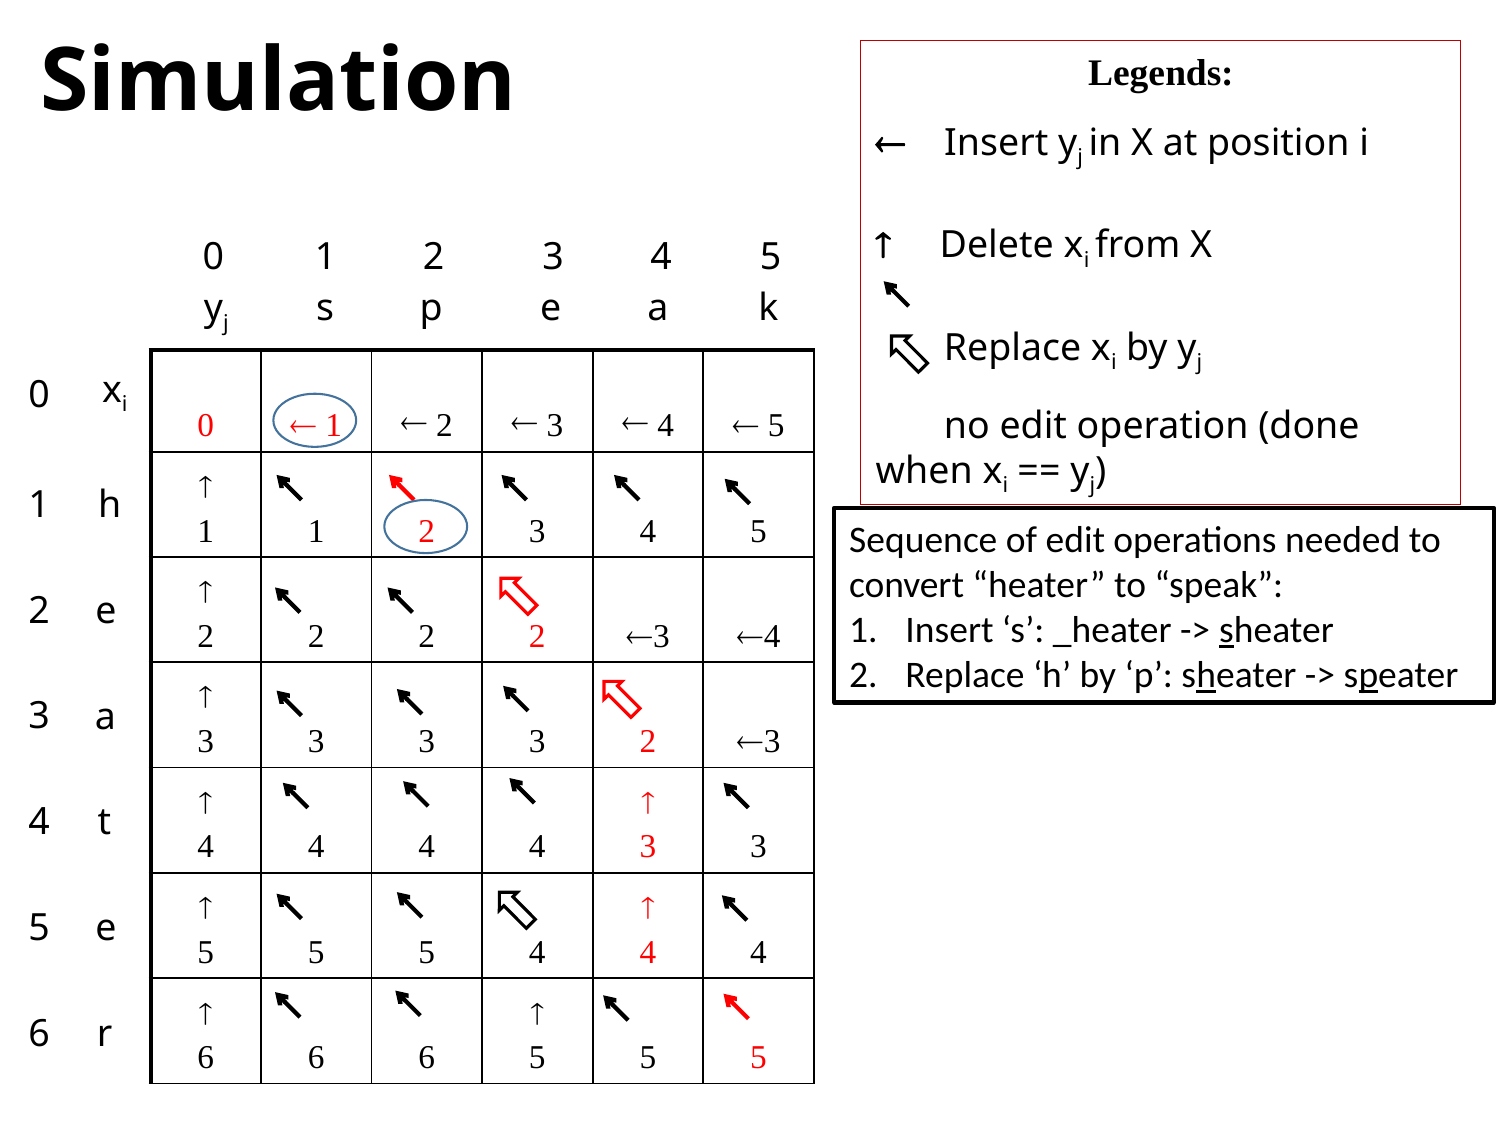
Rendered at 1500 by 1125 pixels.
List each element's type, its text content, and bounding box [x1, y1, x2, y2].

text_box e [525, 275, 576, 336]
text_box t [83, 790, 127, 850]
text_box p [404, 275, 458, 336]
table_cell  4 [153, 768, 260, 872]
table_cell 5 [704, 979, 813, 1083]
table_cell 3 [704, 768, 813, 872]
table_cell 4 [594, 453, 702, 556]
table_cell 3 [594, 558, 702, 661]
table_cell  5 [153, 874, 260, 977]
text_box 1 [299, 224, 351, 285]
table_cell 5 [594, 979, 702, 1083]
text_box 3 [527, 224, 579, 285]
text_box e [80, 895, 132, 956]
table_cell 2 [483, 558, 592, 661]
text_box 6 [13, 1001, 65, 1062]
text_box 3 [13, 683, 65, 744]
text_box r [82, 1001, 128, 1062]
text_box h [83, 472, 137, 533]
table_cell  2 [153, 558, 260, 661]
table_cell 5 [372, 874, 481, 977]
table_cell 2 [262, 558, 371, 661]
table_cell 4 [483, 874, 592, 977]
text_box 2 [13, 578, 65, 639]
text_box 1 [13, 472, 65, 533]
table_cell  4 [594, 874, 702, 977]
text_box e [80, 578, 132, 639]
table_cell 6 [372, 979, 481, 1083]
table_cell 4 [372, 768, 481, 872]
table_cell  3 [594, 768, 702, 872]
text_box Sequence of edit operations needed to convert “heater” to “speak”: Insert ‘s’: _heater -> sheater Replace ‘h’ by ‘p’: sheater -> speater [834, 507, 1494, 703]
table_header 2 [372, 352, 481, 451]
table_cell 2 [372, 453, 481, 556]
title Simulation [25, 26, 1469, 138]
table_cell 3 [483, 663, 592, 767]
table_cell 2 [372, 558, 481, 661]
table_cell 4 [483, 768, 592, 872]
table_header 3 [483, 352, 592, 451]
text_box s [301, 275, 349, 336]
table_cell 2 [594, 663, 702, 767]
text_box a [80, 684, 131, 745]
table_cell  5 [483, 979, 592, 1083]
table_header 4 [594, 352, 702, 451]
text_box Legends:  Insert yj in X at position i  Delete xi from X Replace xi by yj no edit operation (done when xi == yj) [860, 40, 1461, 505]
text_box a [632, 275, 684, 336]
text_box xi [87, 357, 143, 424]
table_cell 3 [704, 663, 813, 767]
table_cell 4 [704, 874, 813, 977]
table_cell 3 [372, 663, 481, 767]
table_cell 5 [704, 453, 813, 556]
table_cell 5 [262, 874, 371, 977]
text_box 4 [635, 224, 687, 285]
text_box 0 [13, 362, 65, 423]
table_header  1 [262, 352, 371, 451]
text_box 4 [13, 789, 65, 850]
table_cell 3 [262, 663, 371, 767]
table_cell  1 [153, 453, 260, 556]
table_header  5 [704, 352, 813, 451]
table_cell 3 [483, 453, 592, 556]
table_cell 4 [704, 558, 813, 661]
text_box 5 [13, 895, 65, 956]
table_cell  6 [153, 979, 260, 1083]
table_cell 1 [262, 453, 371, 556]
text_box 5 [745, 224, 797, 285]
text_box yj [189, 275, 244, 342]
table_header 0 [153, 352, 260, 451]
table_cell 4 [262, 768, 371, 872]
table_cell  3 [153, 663, 260, 767]
table_cell 6 [262, 979, 371, 1083]
text_box 0 [188, 224, 239, 285]
text_box k [743, 275, 794, 336]
text_box 2 [408, 224, 460, 285]
